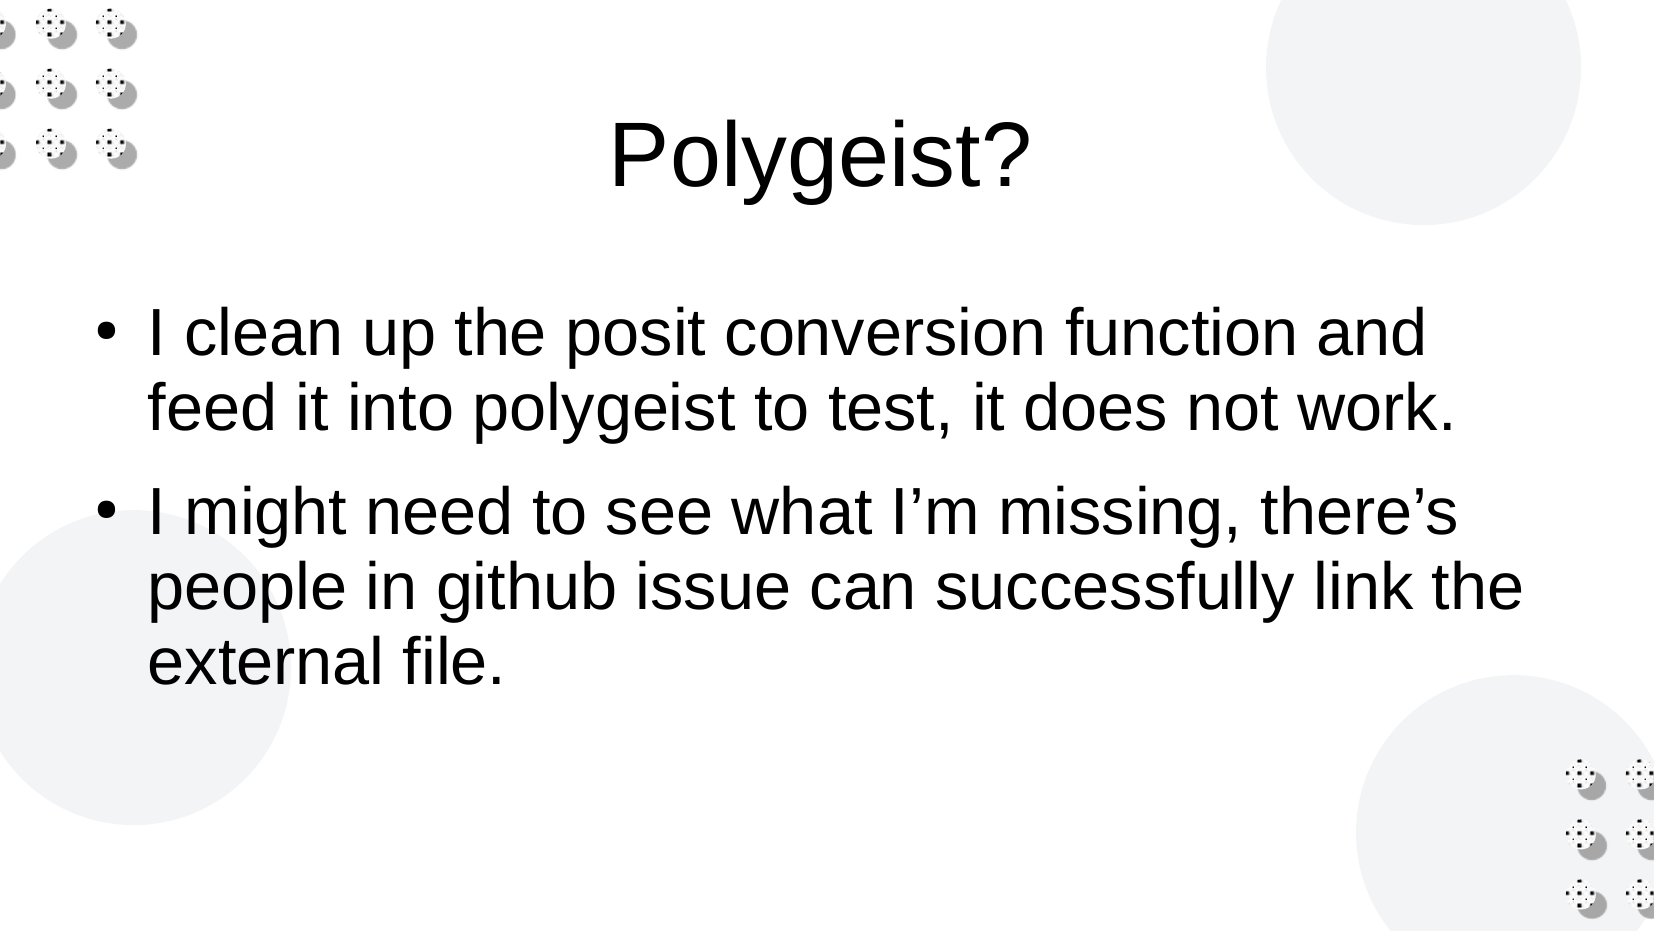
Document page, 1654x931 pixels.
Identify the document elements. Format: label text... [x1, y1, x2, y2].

picture [1625, 879, 1654, 910]
picture [35, 8, 66, 39]
picture [0, 11, 6, 36]
picture [35, 128, 67, 159]
picture [1565, 879, 1596, 910]
picture [1565, 759, 1596, 790]
picture [95, 8, 126, 39]
picture [35, 68, 66, 99]
picture [1565, 819, 1596, 850]
picture [0, 131, 7, 156]
picture [1625, 819, 1654, 850]
picture [1625, 759, 1654, 790]
picture [97, 68, 124, 76]
list I clean up the posit conversion function and feed it into polygeist to test, it does not work. I might need to see what I’m missing, there’s people in github issue can successfully link the external file. [76, 295, 1565, 835]
picture [0, 71, 6, 96]
title Polygeist? [76, 76, 1565, 233]
